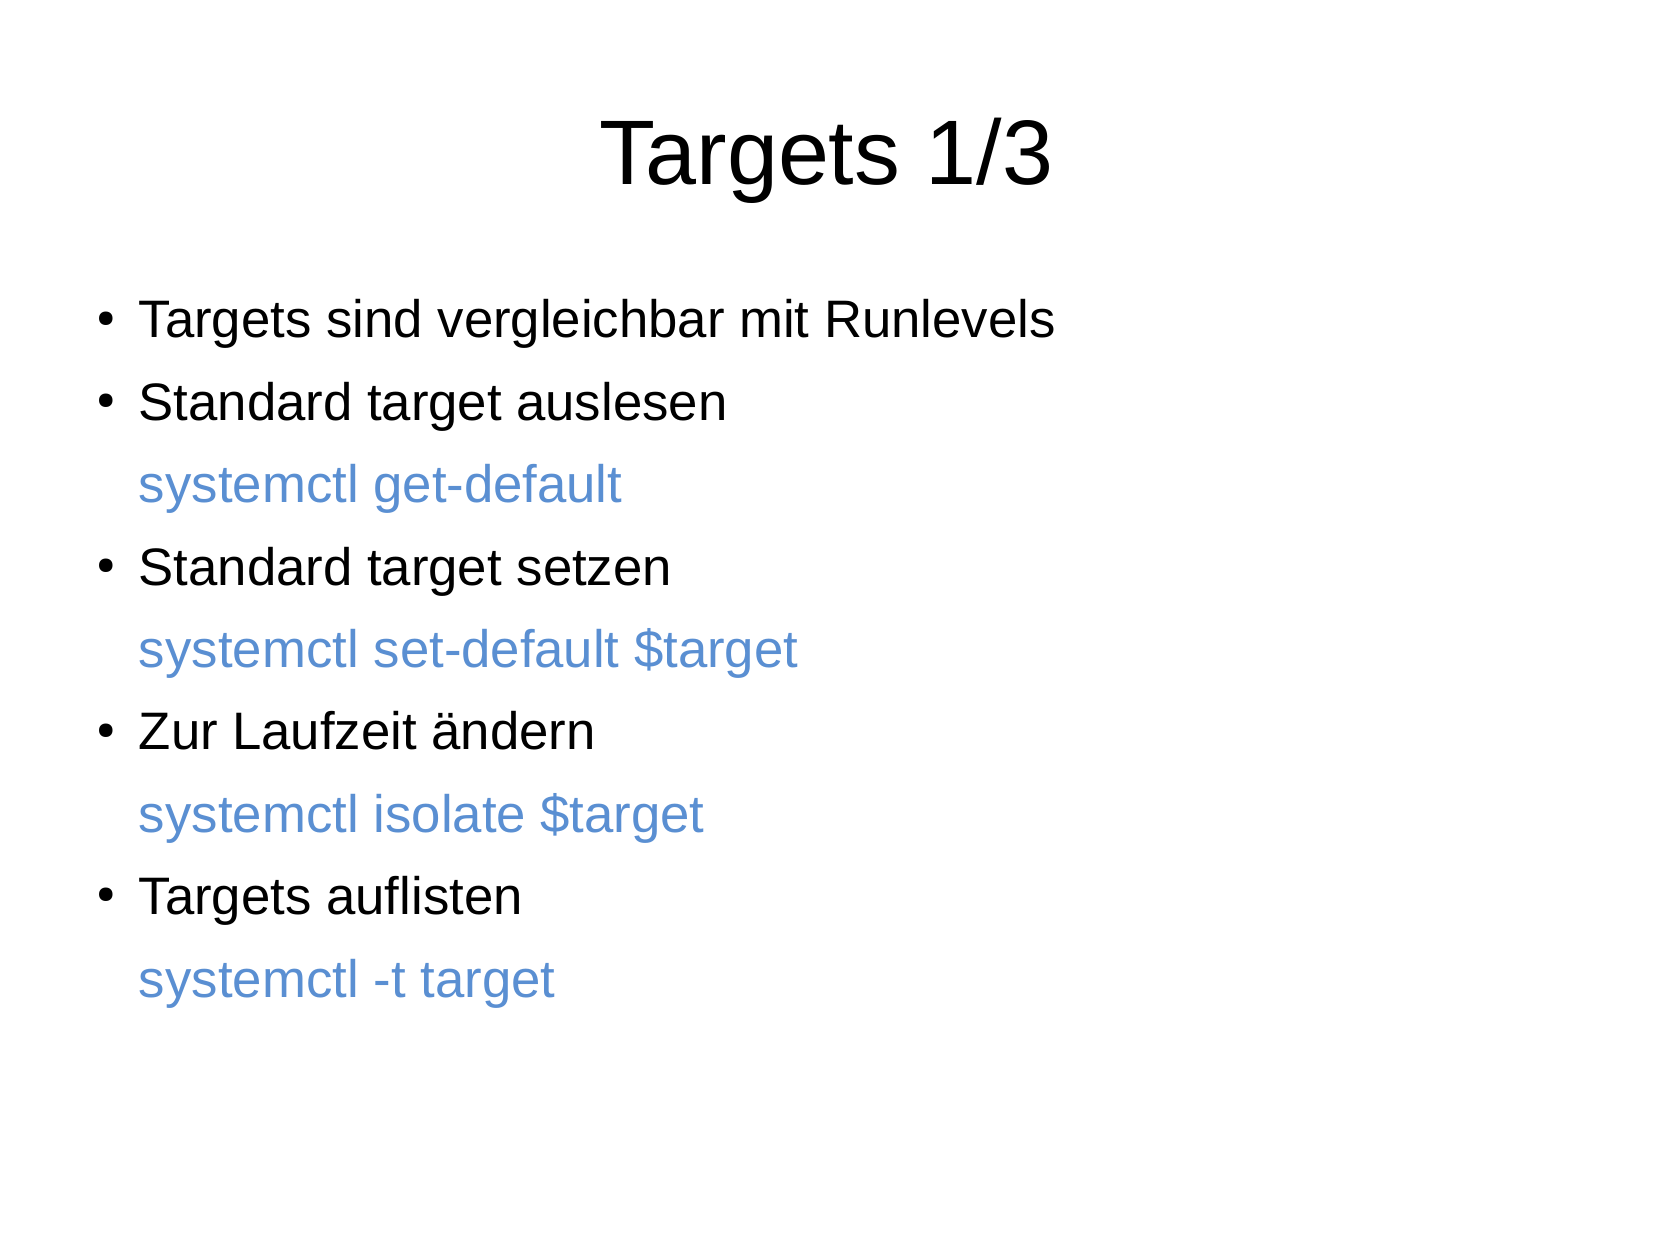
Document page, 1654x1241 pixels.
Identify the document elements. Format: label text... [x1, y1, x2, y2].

list Targets sind vergleichbar mit Runlevels Standard target auslesen systemctl get-default Standard target setzen systemctl set-default $target Zur Laufzeit ändern systemctl isolate $target Targets auflisten systemctl -t target [82, 290, 1571, 1010]
title Targets 1/3 [82, 49, 1571, 257]
